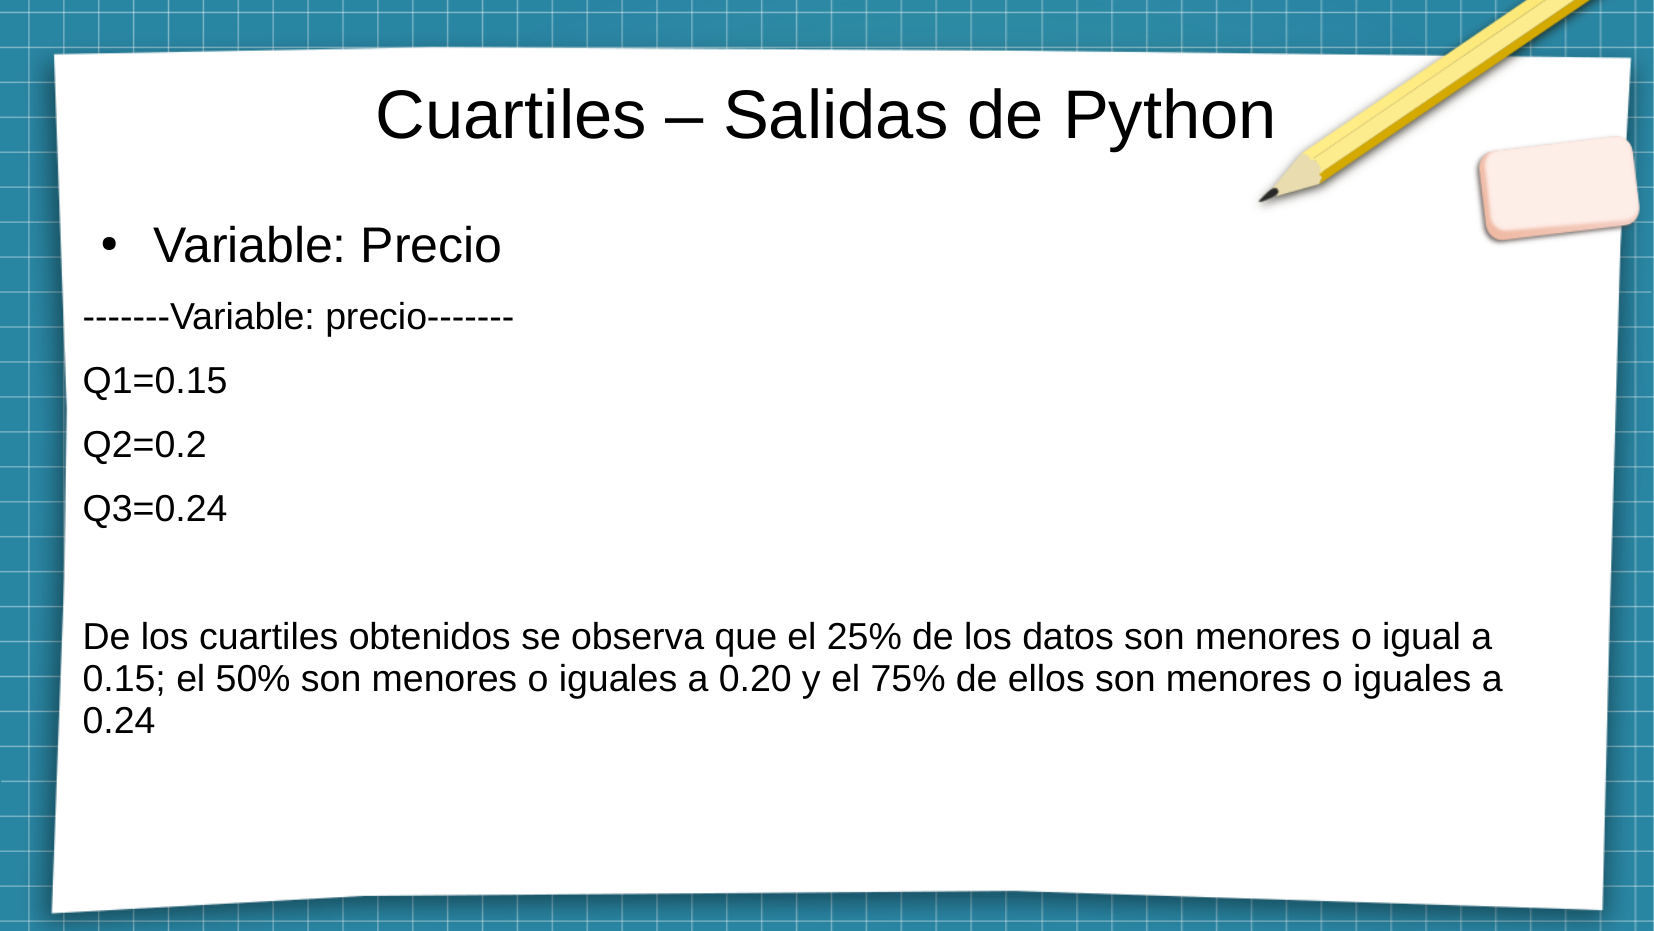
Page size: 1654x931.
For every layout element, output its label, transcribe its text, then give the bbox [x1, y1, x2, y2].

picture [0, 0, 1654, 931]
list Variable: Precio -------Variable: precio------- Q1=0.15 Q2=0.2 Q3=0.24 De los cuartiles obtenidos se observa que el 25% de los datos son menores o igual a 0.15; el 50% son menores o iguales a 0.20 y el 75% de ellos son menores o iguales a 0.24 [82, 217, 1571, 758]
title Cuartiles – Salidas de Python [82, 37, 1571, 193]
